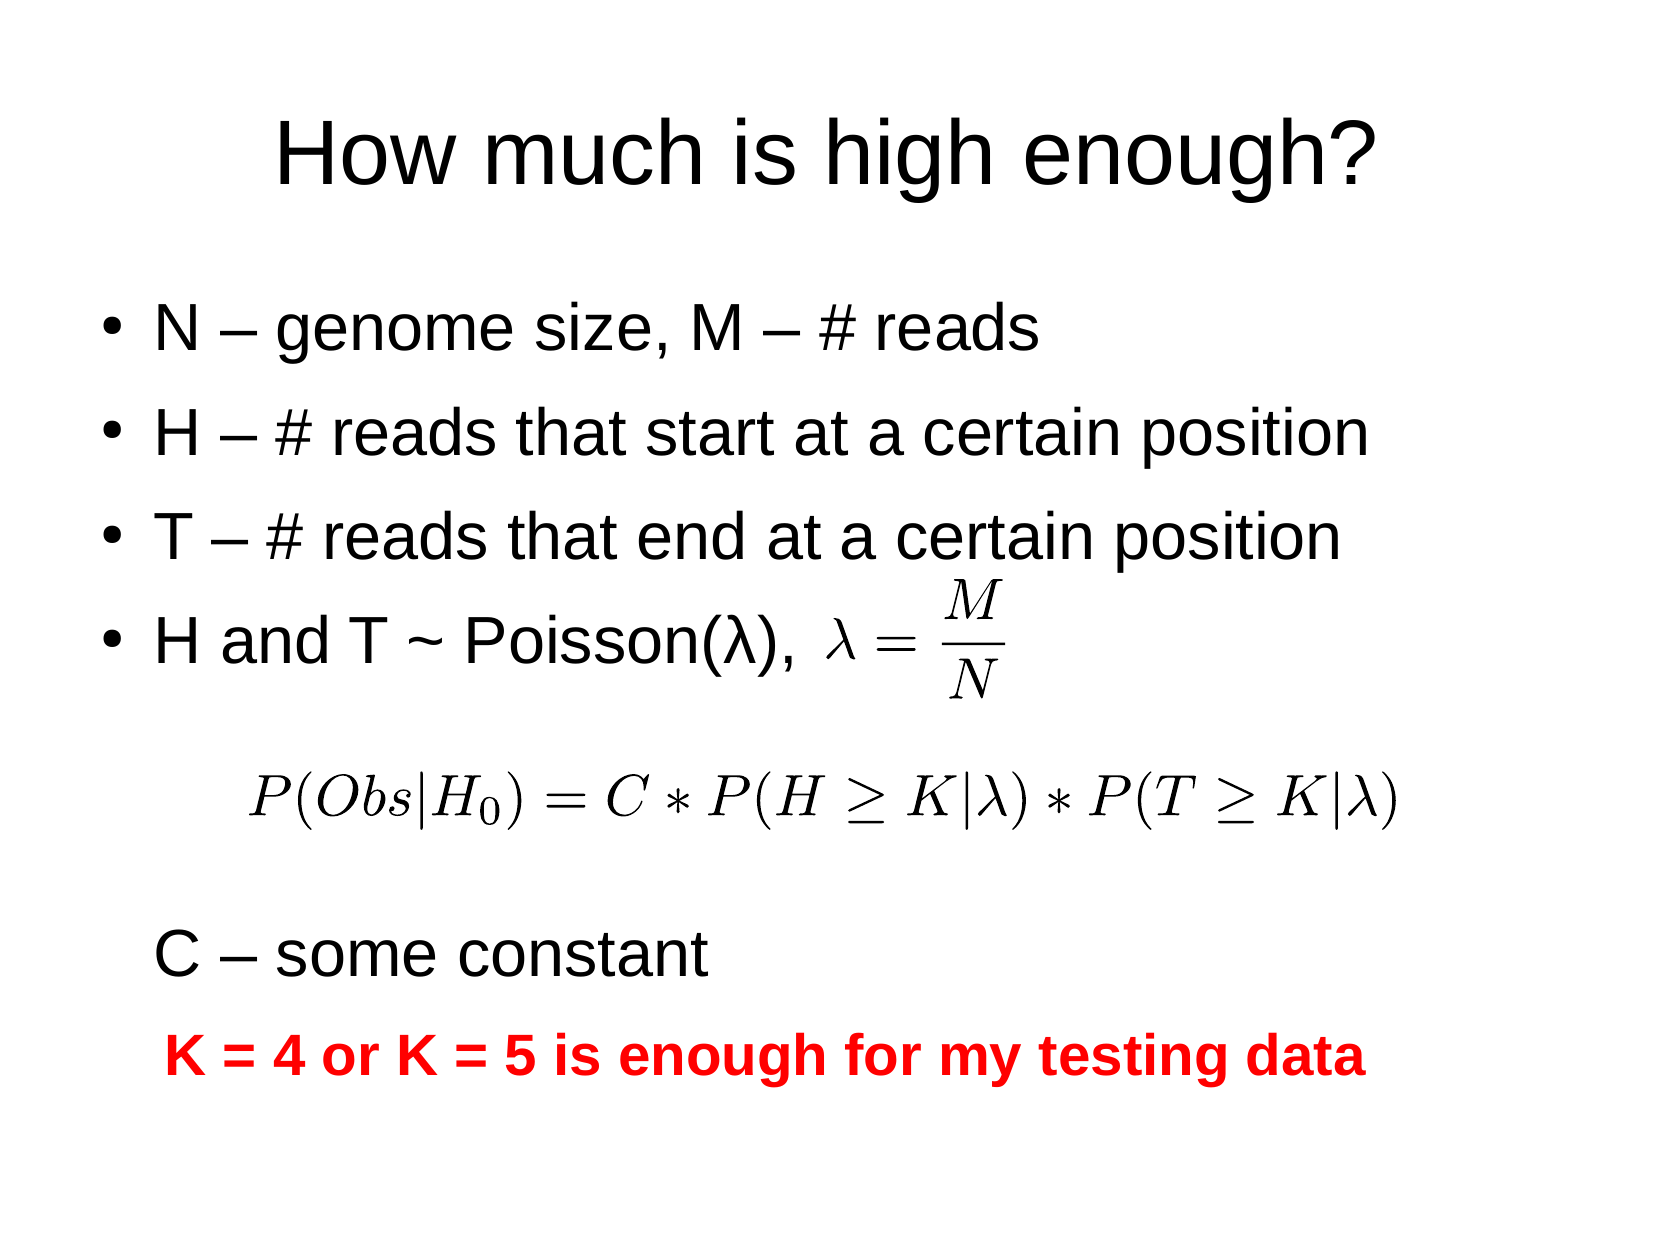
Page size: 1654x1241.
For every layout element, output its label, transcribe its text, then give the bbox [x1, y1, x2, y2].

picture [826, 579, 1006, 699]
text_box K = 4 or K = 5 is enough for my testing data [150, 1015, 1561, 1096]
title How much is high enough? [82, 49, 1571, 257]
list N – genome size, M – # reads H – # reads that start at a certain position T – # reads that end at a certain position H and T ~ Poisson(λ), C – some constant [82, 290, 1571, 1109]
picture [249, 771, 1396, 830]
